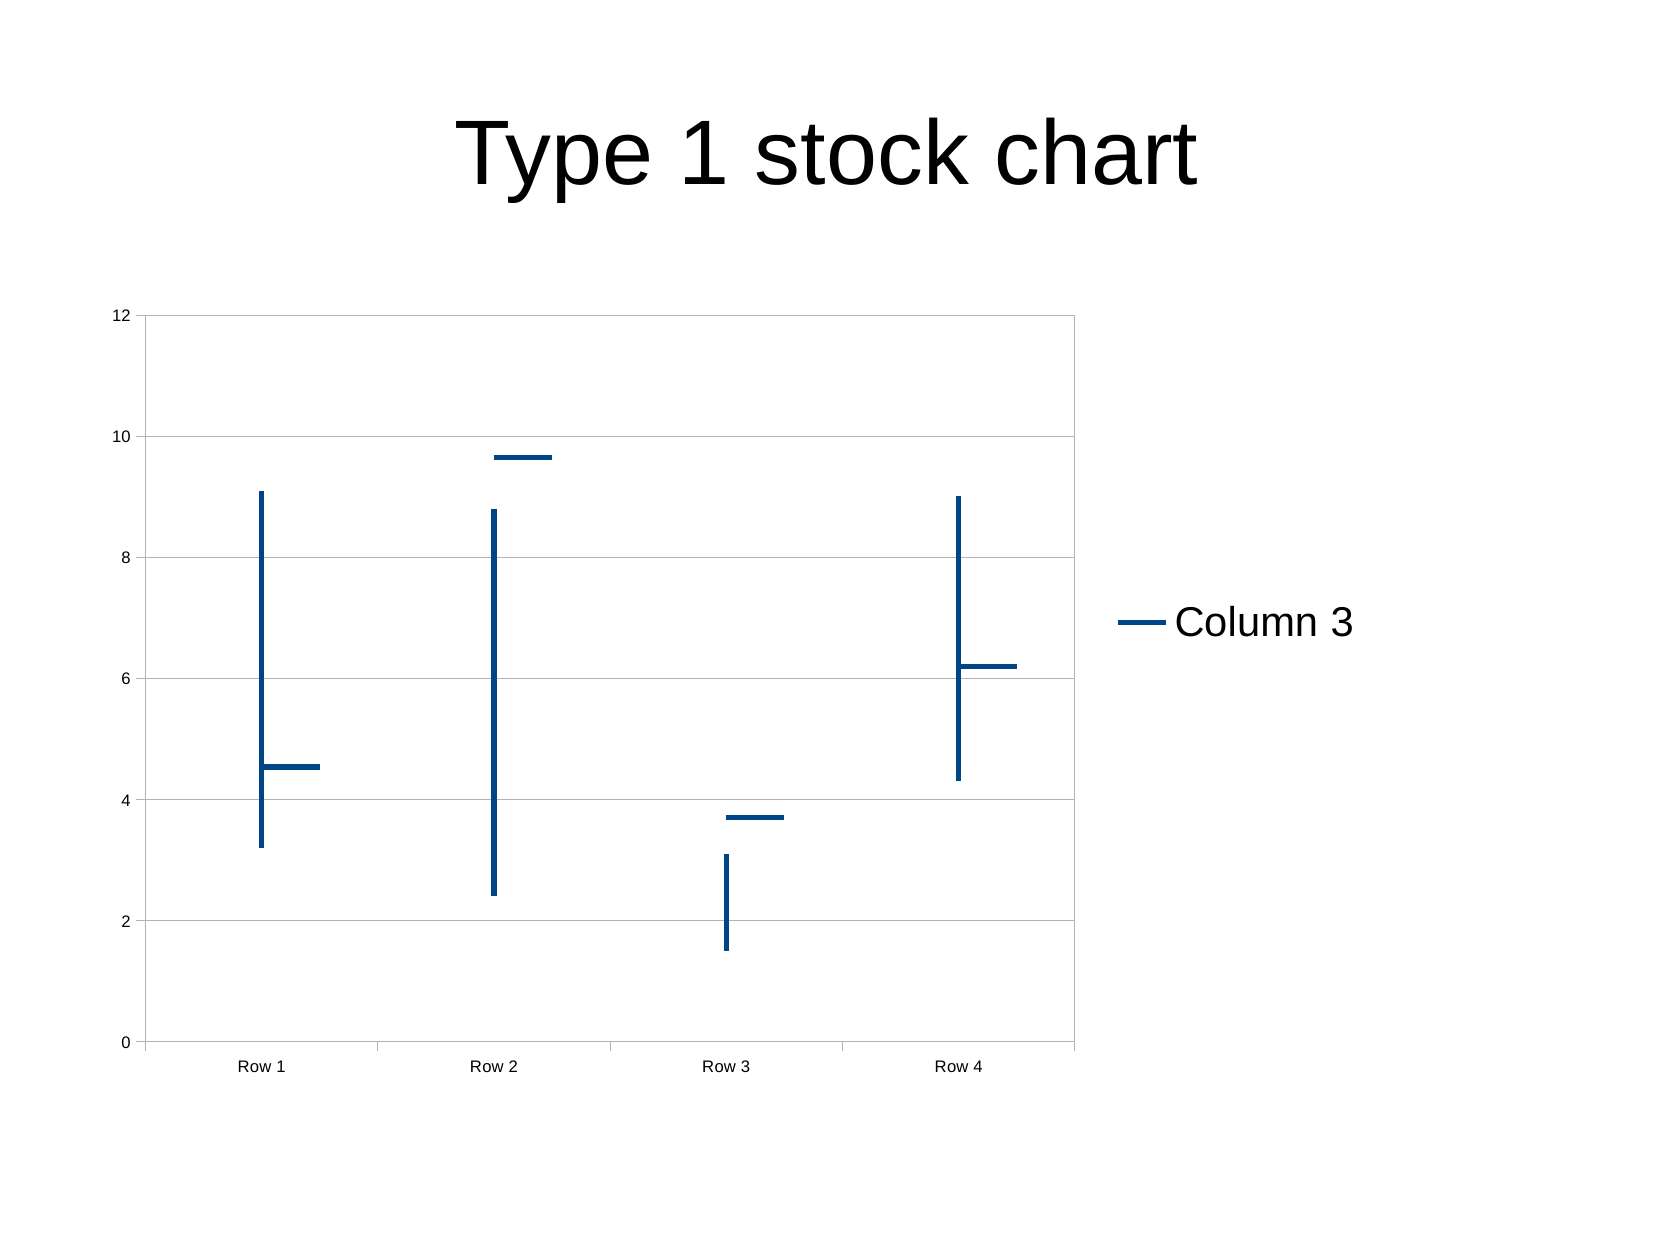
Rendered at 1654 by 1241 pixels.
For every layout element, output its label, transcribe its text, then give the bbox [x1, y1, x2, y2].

chart [82, 290, 1571, 1109]
title Type 1 stock chart [82, 56, 1571, 250]
